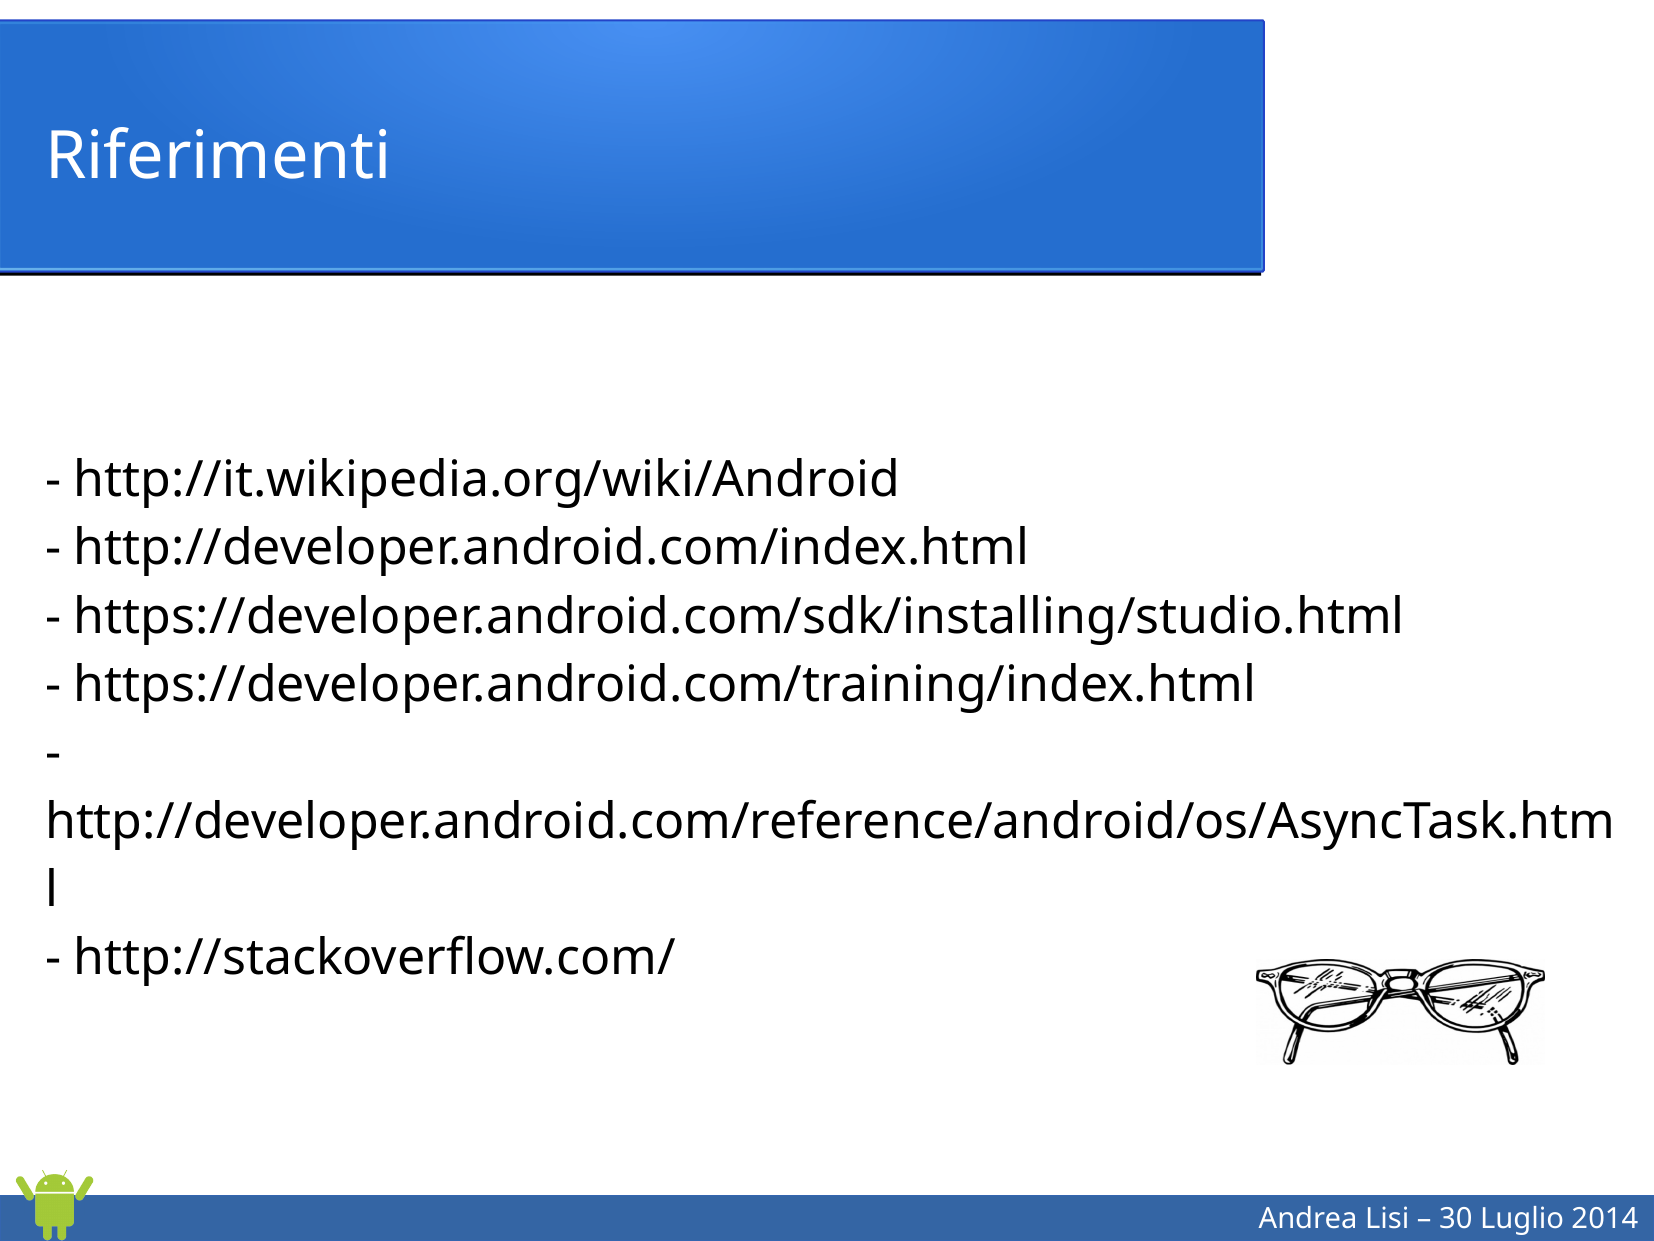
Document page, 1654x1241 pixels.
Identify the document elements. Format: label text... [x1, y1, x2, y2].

title Riferimenti [45, 49, 1250, 257]
text_box - http://it.wikipedia.org/wiki/Android - http://developer.android.com/index.html - https://developer.android.com/sdk/installing/studio.html - https://developer.android.com/training/index.html - http://developer.android.com/reference/android/os/AsyncTask.html - http://stackoverflow.com/ [45, 375, 1621, 1171]
picture [9, 1167, 100, 1241]
picture [1256, 959, 1546, 1066]
text_box Andrea Lisi – 30 Luglio 2014 [100, 1195, 1654, 1241]
